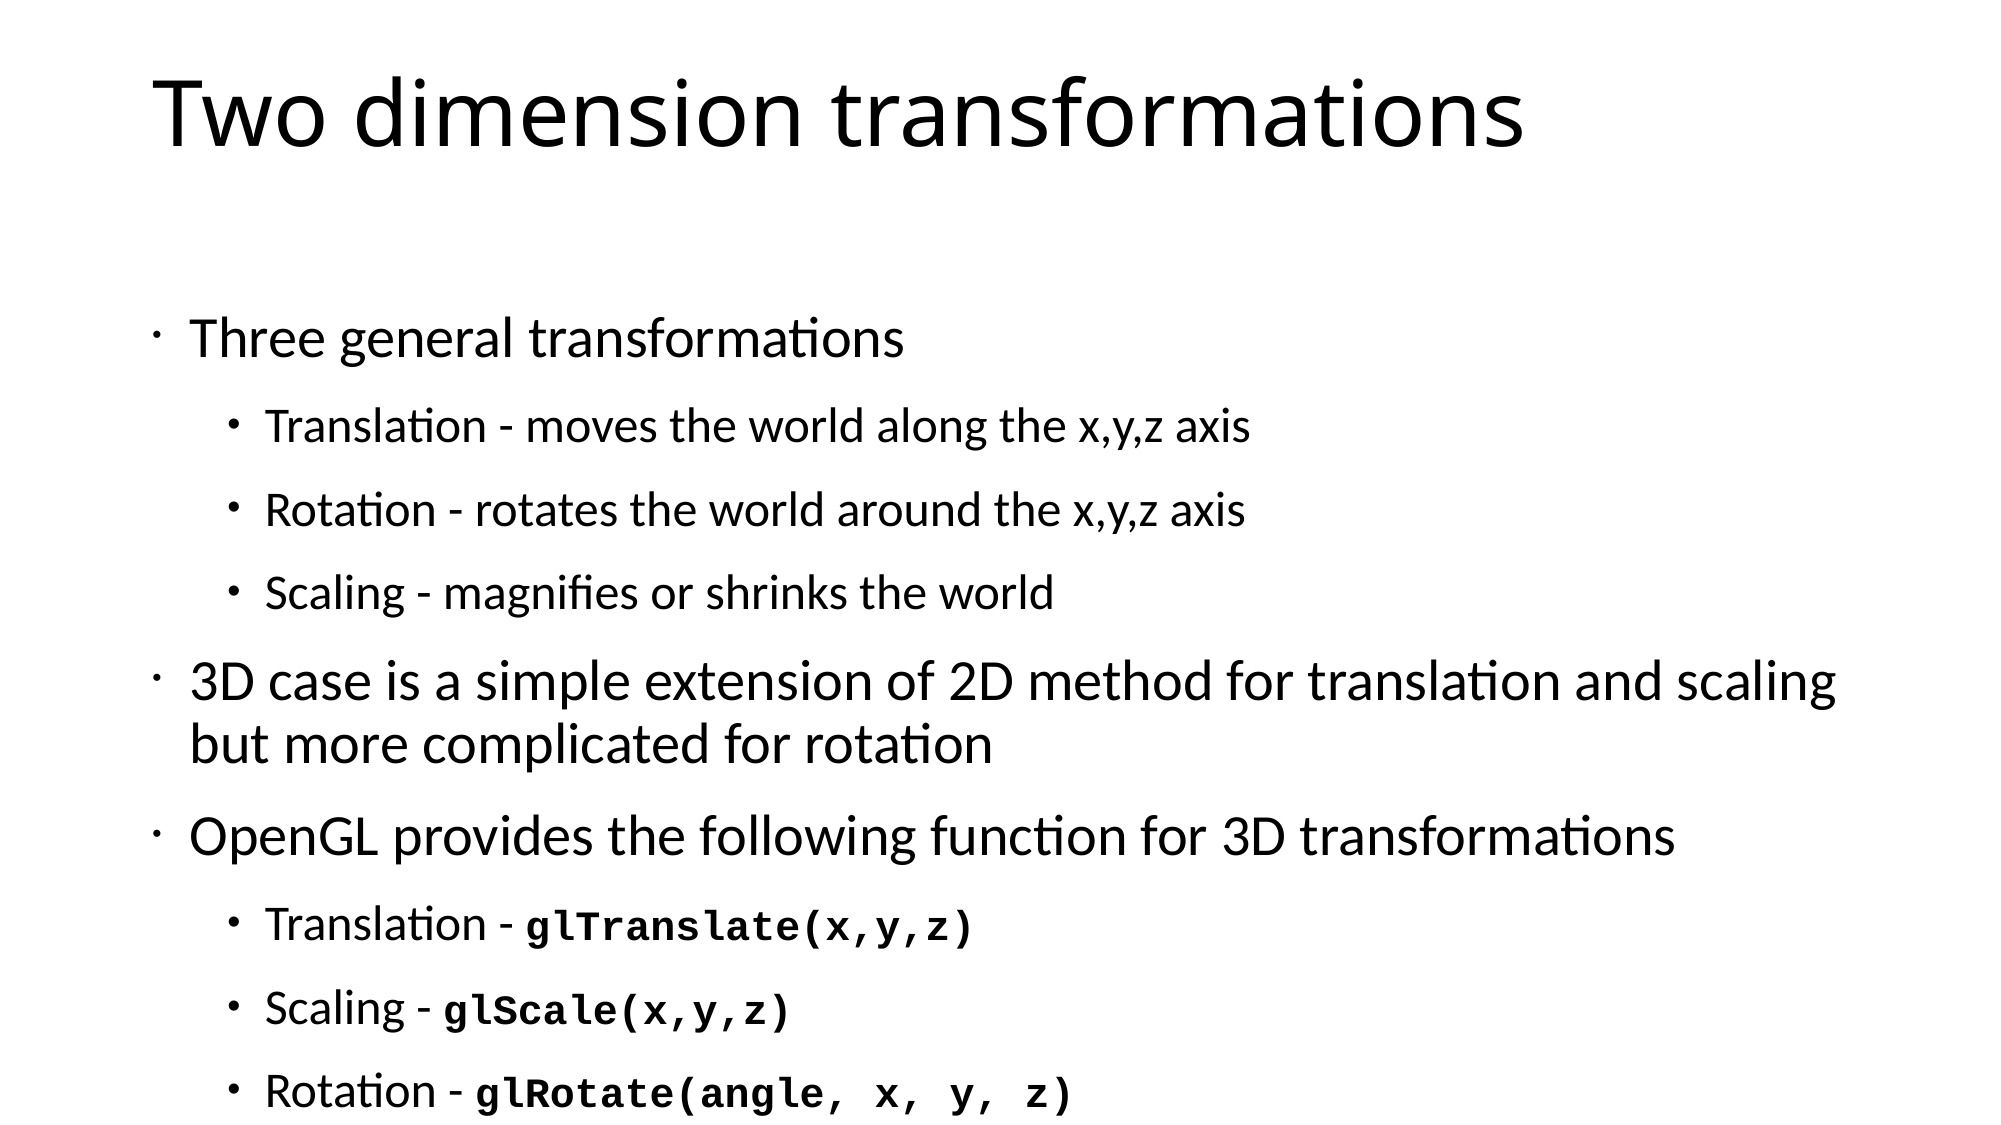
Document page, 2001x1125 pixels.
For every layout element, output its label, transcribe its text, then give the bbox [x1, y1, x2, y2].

list Three general transformations Translation - moves the world along the x,y,z axis Rotation - rotates the world around the x,y,z axis Scaling - magnifies or shrinks the world 3D case is a simple extension of 2D method for translation and scaling but more complicated for rotation OpenGL provides the following function for 3D transformations Translation - glTranslate(x,y,z) Scaling - glScale(x,y,z) Rotation - glRotate(angle, x, y, z) See Nate Robbins Transformation tutor program [137, 299, 1863, 1014]
title Two dimension transformations [137, 59, 1863, 278]
